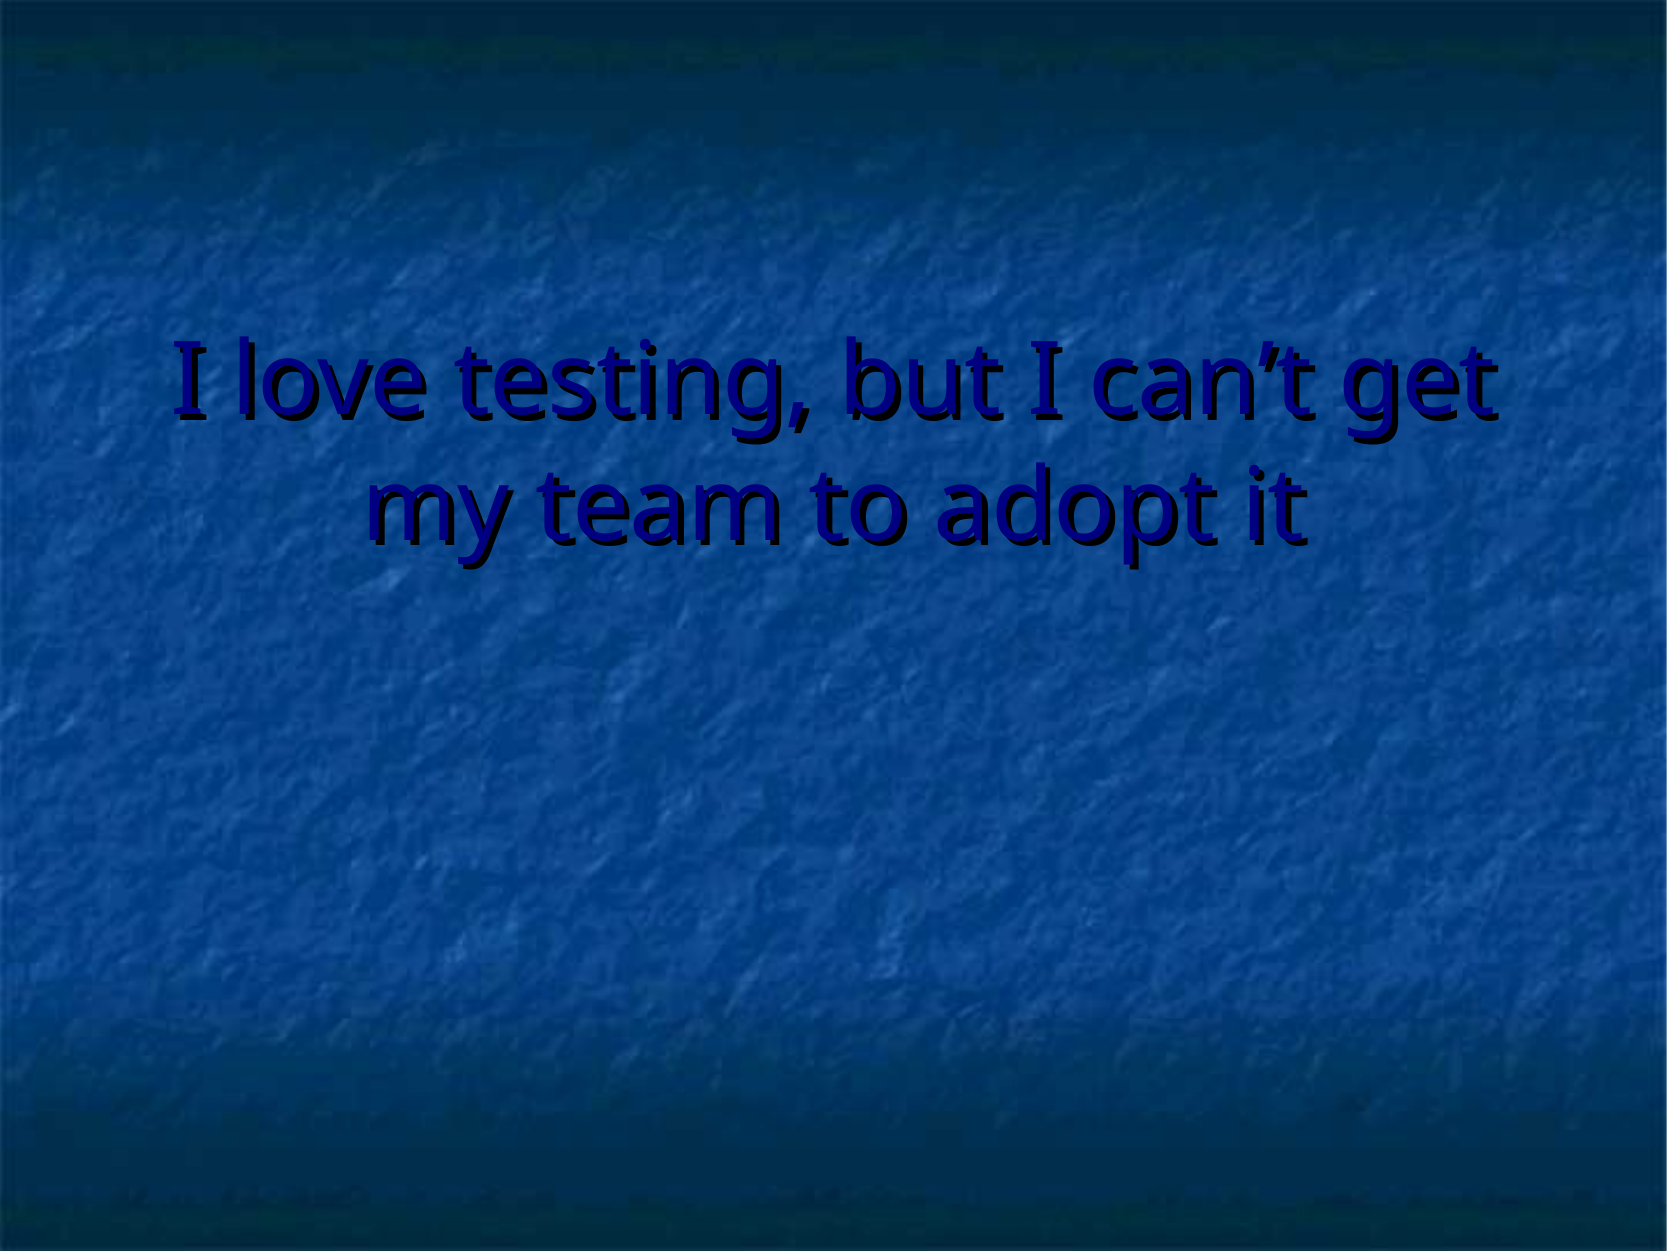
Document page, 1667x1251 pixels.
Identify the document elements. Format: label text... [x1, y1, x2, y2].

picture [0, 0, 1667, 1251]
title I love testing, but I can’t get my team to adopt it [125, 305, 1542, 640]
